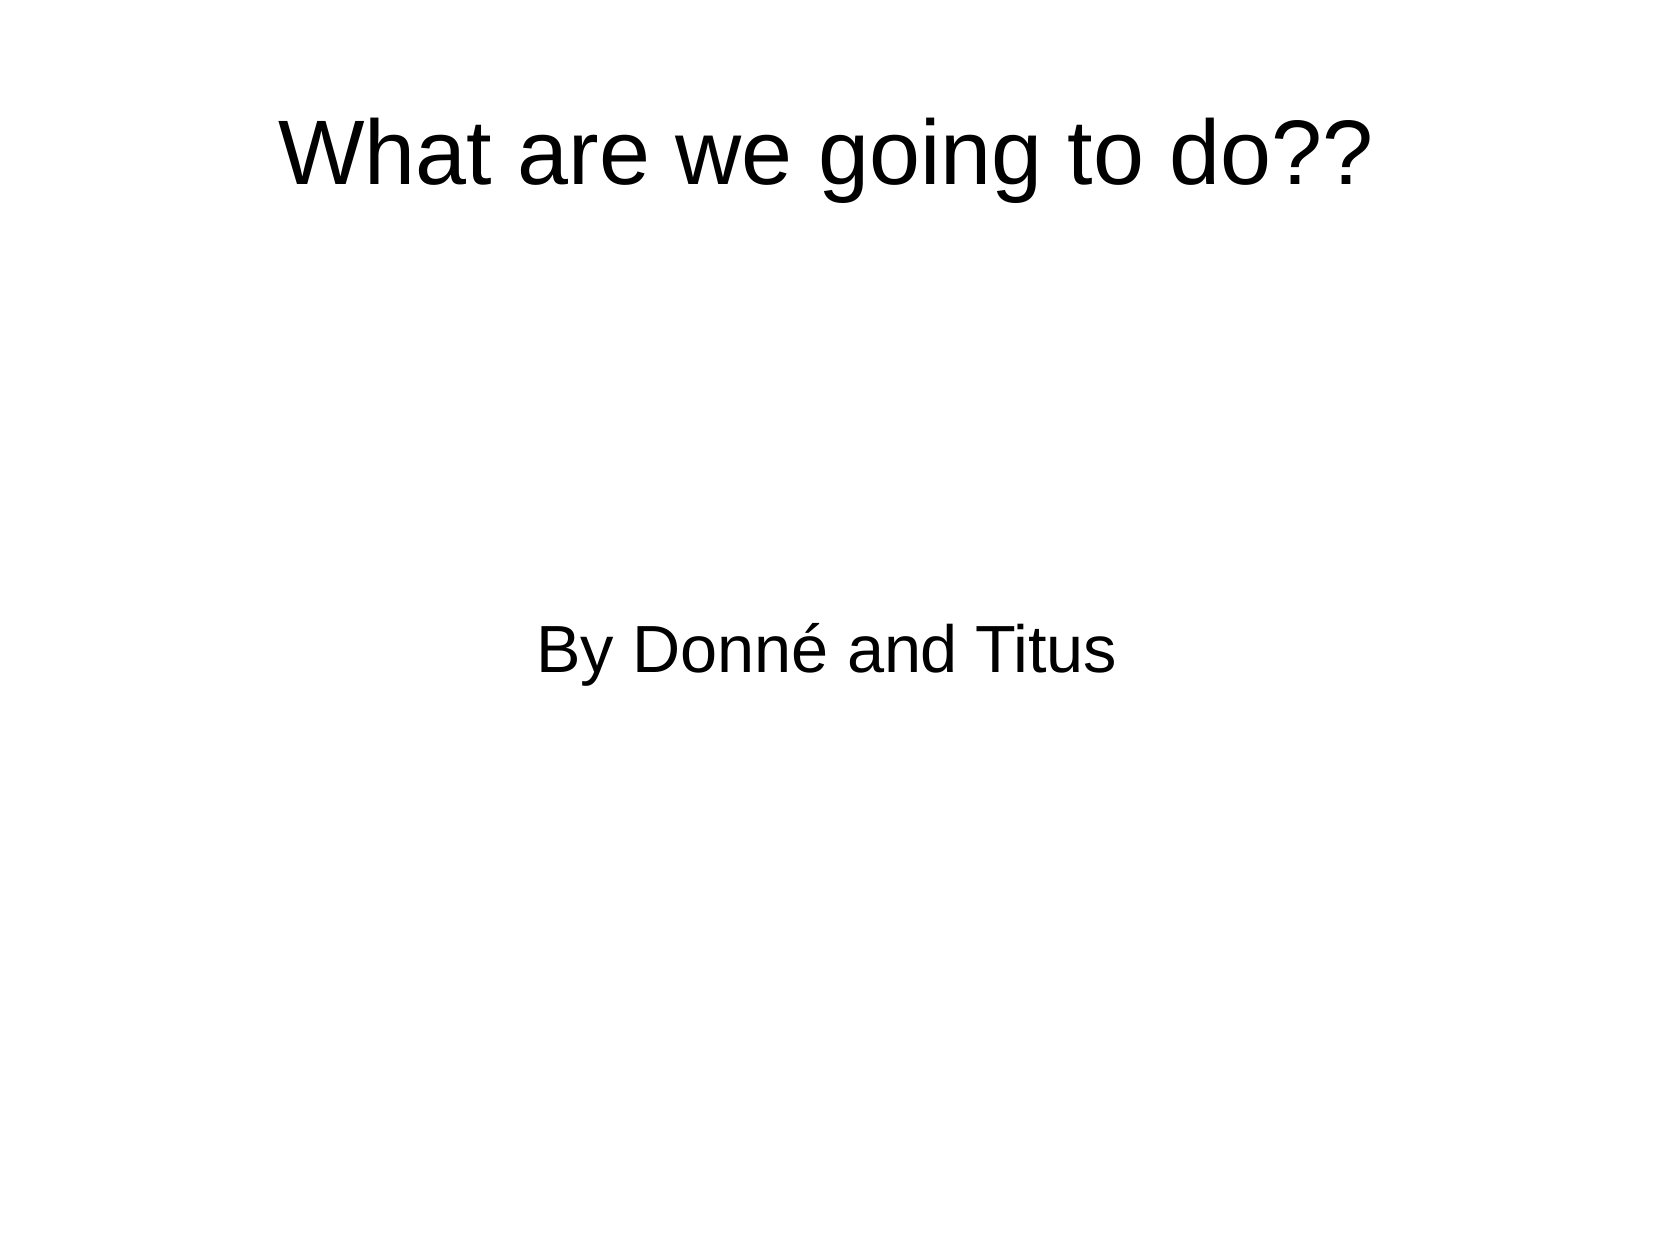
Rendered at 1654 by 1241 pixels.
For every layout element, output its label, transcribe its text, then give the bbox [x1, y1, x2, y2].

subtitle By Donné and Titus [82, 290, 1571, 1010]
title What are we going to do?? [82, 49, 1571, 257]
